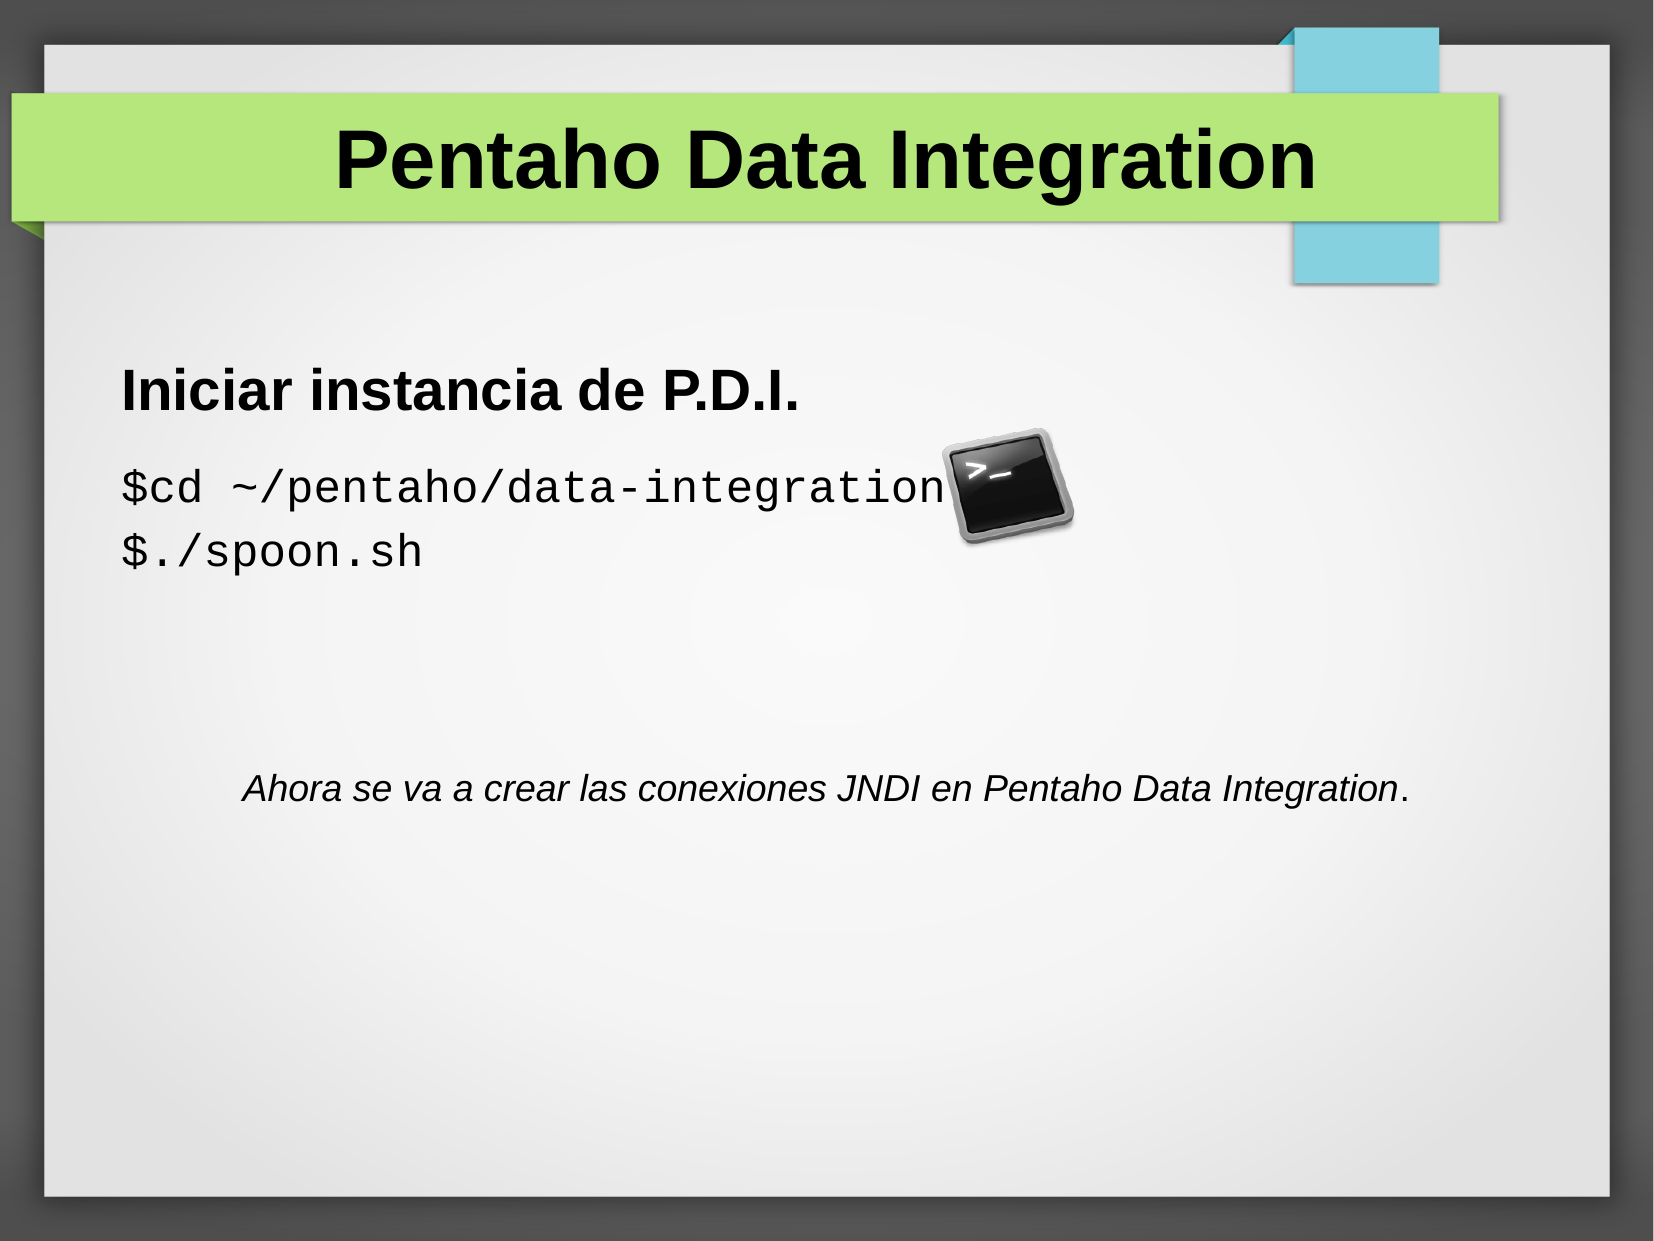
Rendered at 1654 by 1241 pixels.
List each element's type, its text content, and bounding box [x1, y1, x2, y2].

title Pentaho Data Integration [70, 106, 1583, 213]
text_box Iniciar instancia de P.D.I. $cd ~/pentaho/data-integration $./spoon.sh [106, 350, 986, 589]
picture [0, 0, 1654, 1241]
text_box Ahora se va a crear las conexiones JNDI en Pentaho Data Integration. [228, 760, 1425, 817]
